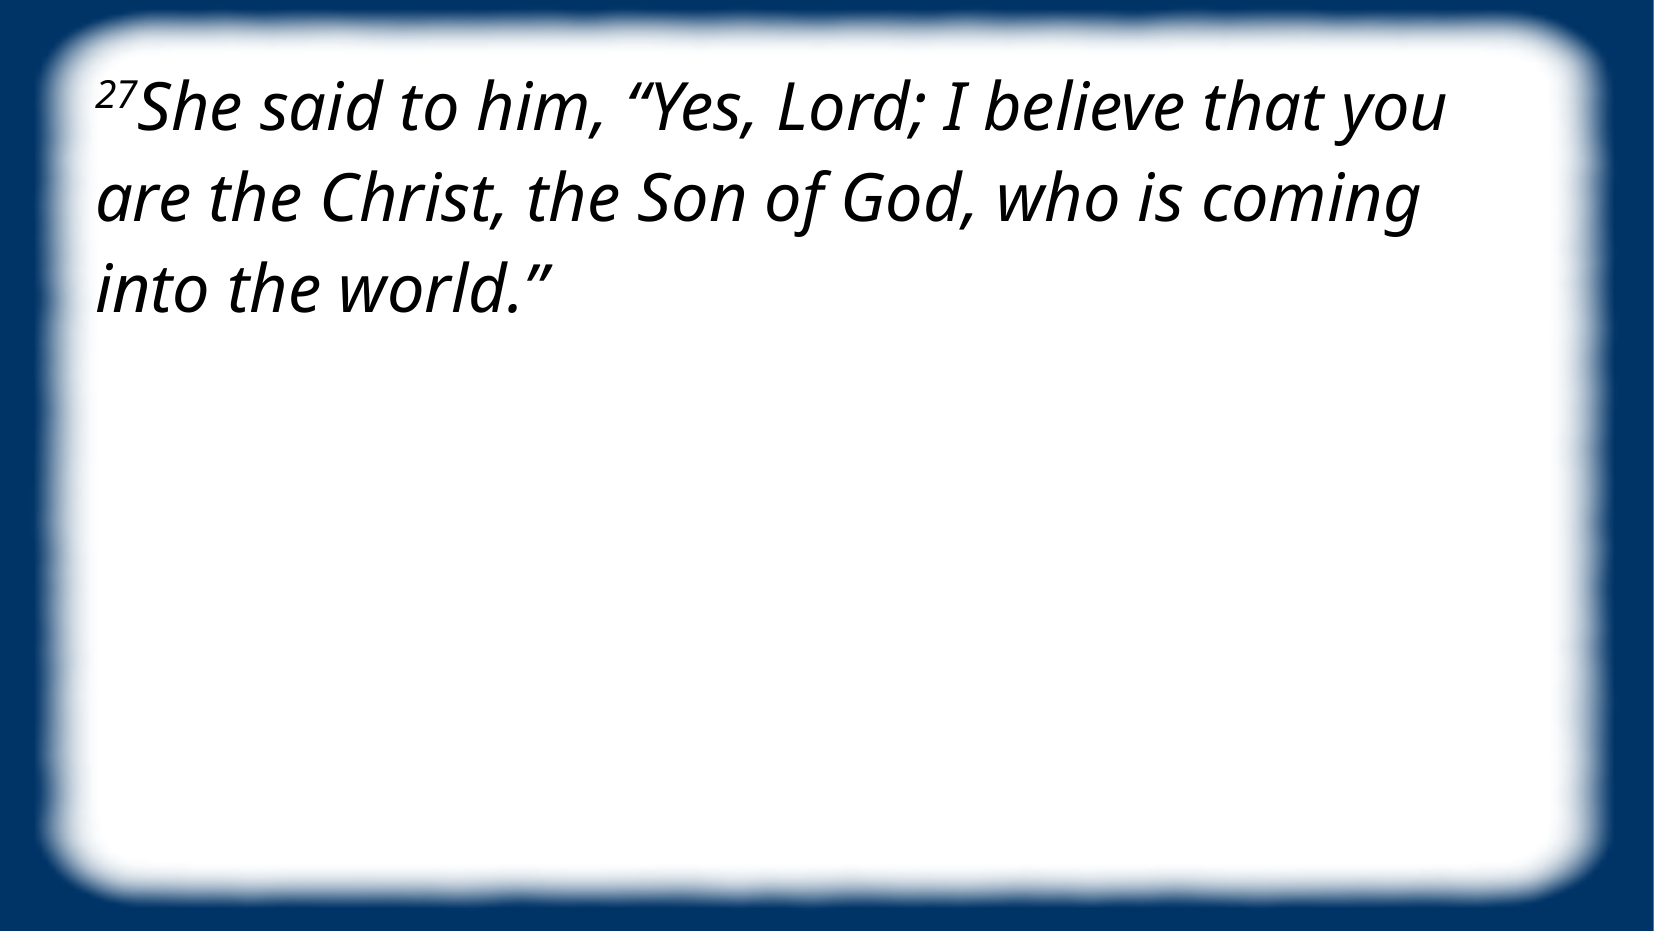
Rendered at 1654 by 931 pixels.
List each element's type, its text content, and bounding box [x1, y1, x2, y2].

text_box 27She said to him, “Yes, Lord; I believe that you are the Christ, the Son of God, who is coming into the world.” [80, 52, 1566, 346]
picture [0, 0, 1654, 931]
